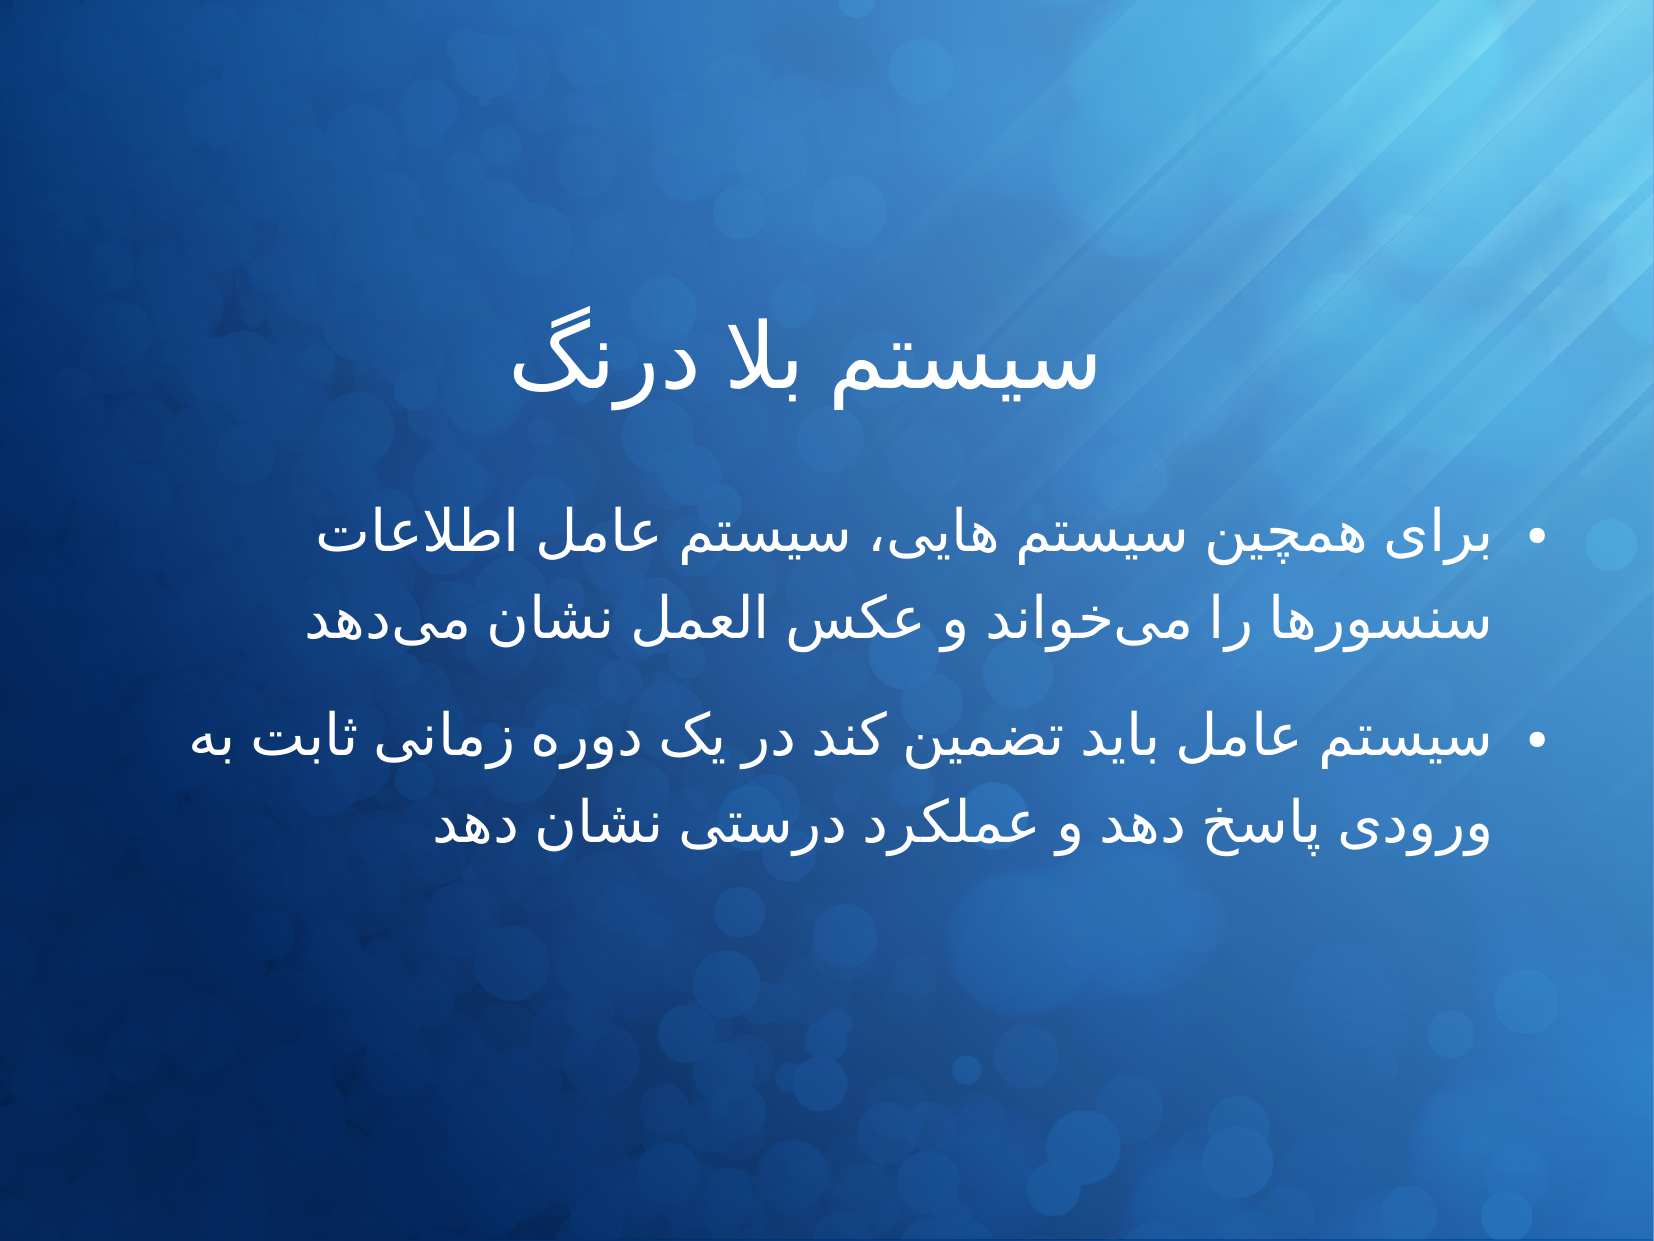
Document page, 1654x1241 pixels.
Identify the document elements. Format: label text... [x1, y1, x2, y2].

title سیستم بلا درنگ [112, 282, 1501, 451]
list برای همچین سیستم هایی، سیستم عامل اطلاعات سنسورها را می‌خواند و عکس العمل نشان می‌دهد سیستم عامل باید تضمین کند در یک دوره زمانی ثابت به ورودی پاسخ دهد و عملکرد درستی نشان دهد [112, 487, 1566, 973]
picture [0, 0, 1654, 1241]
